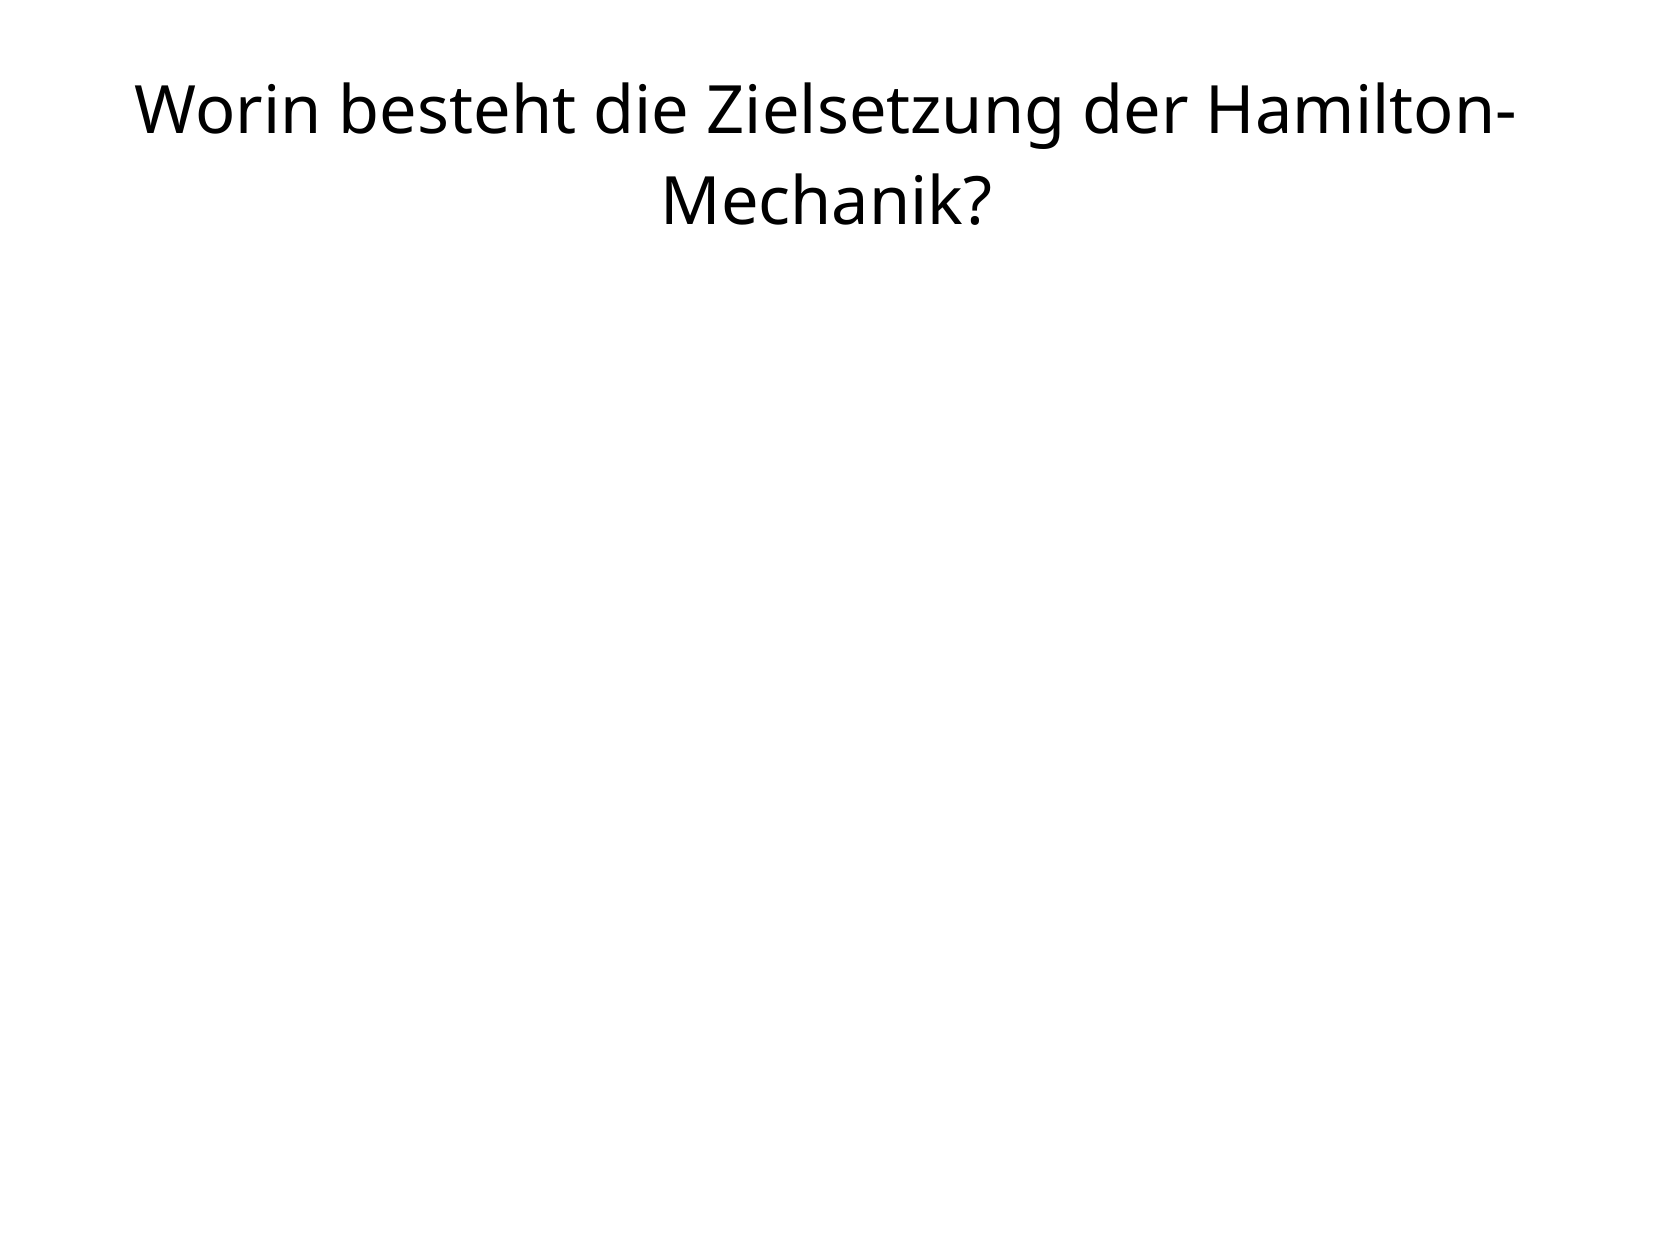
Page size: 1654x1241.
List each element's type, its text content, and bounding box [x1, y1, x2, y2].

title Worin besteht die Zielsetzung der Hamilton-Mechanik? [82, 49, 1571, 257]
